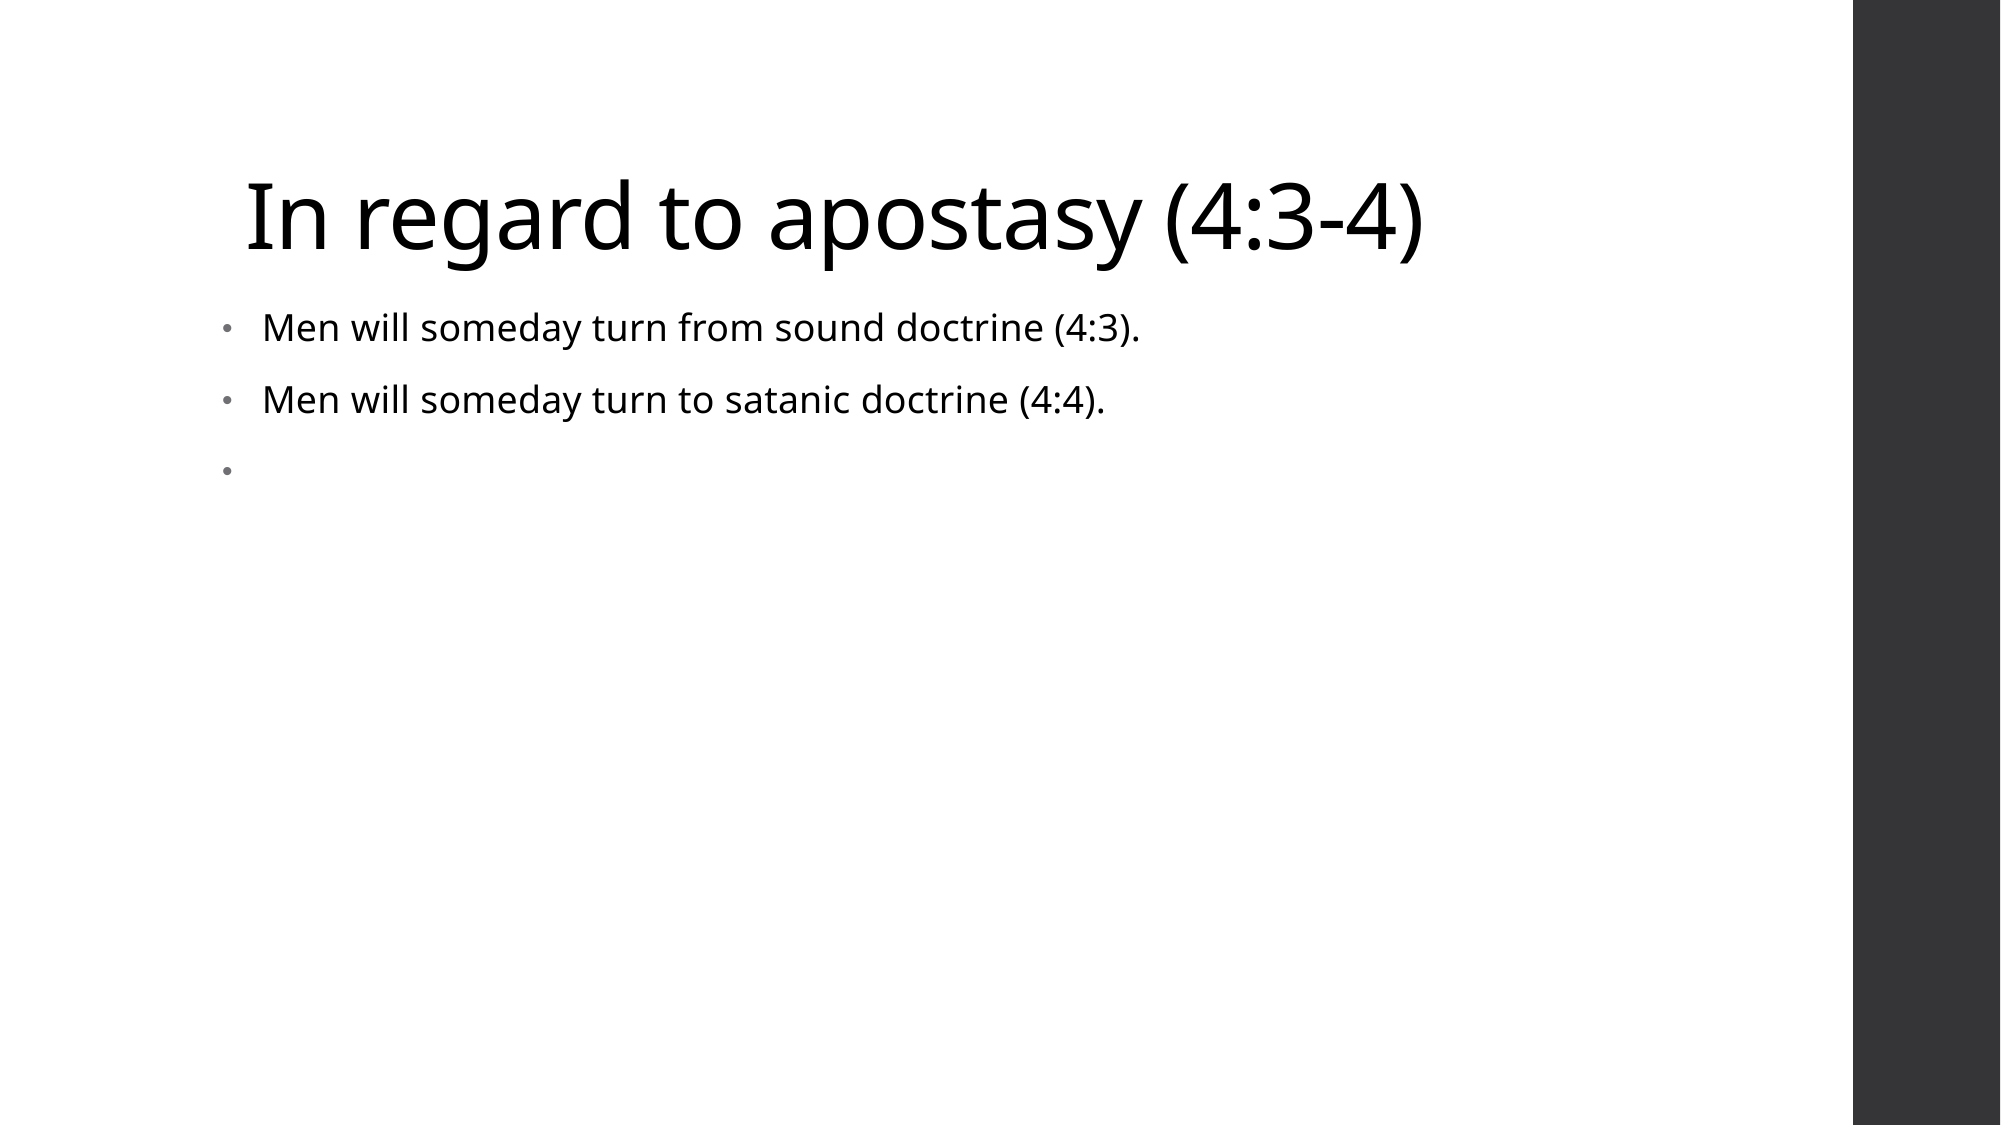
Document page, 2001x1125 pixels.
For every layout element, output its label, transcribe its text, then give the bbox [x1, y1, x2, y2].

list Men will someday turn from sound doctrine (4:3). Men will someday turn to satanic doctrine (4:4). [206, 299, 1617, 1014]
title In regard to apostasy (4:3-4) [206, 60, 1797, 278]
